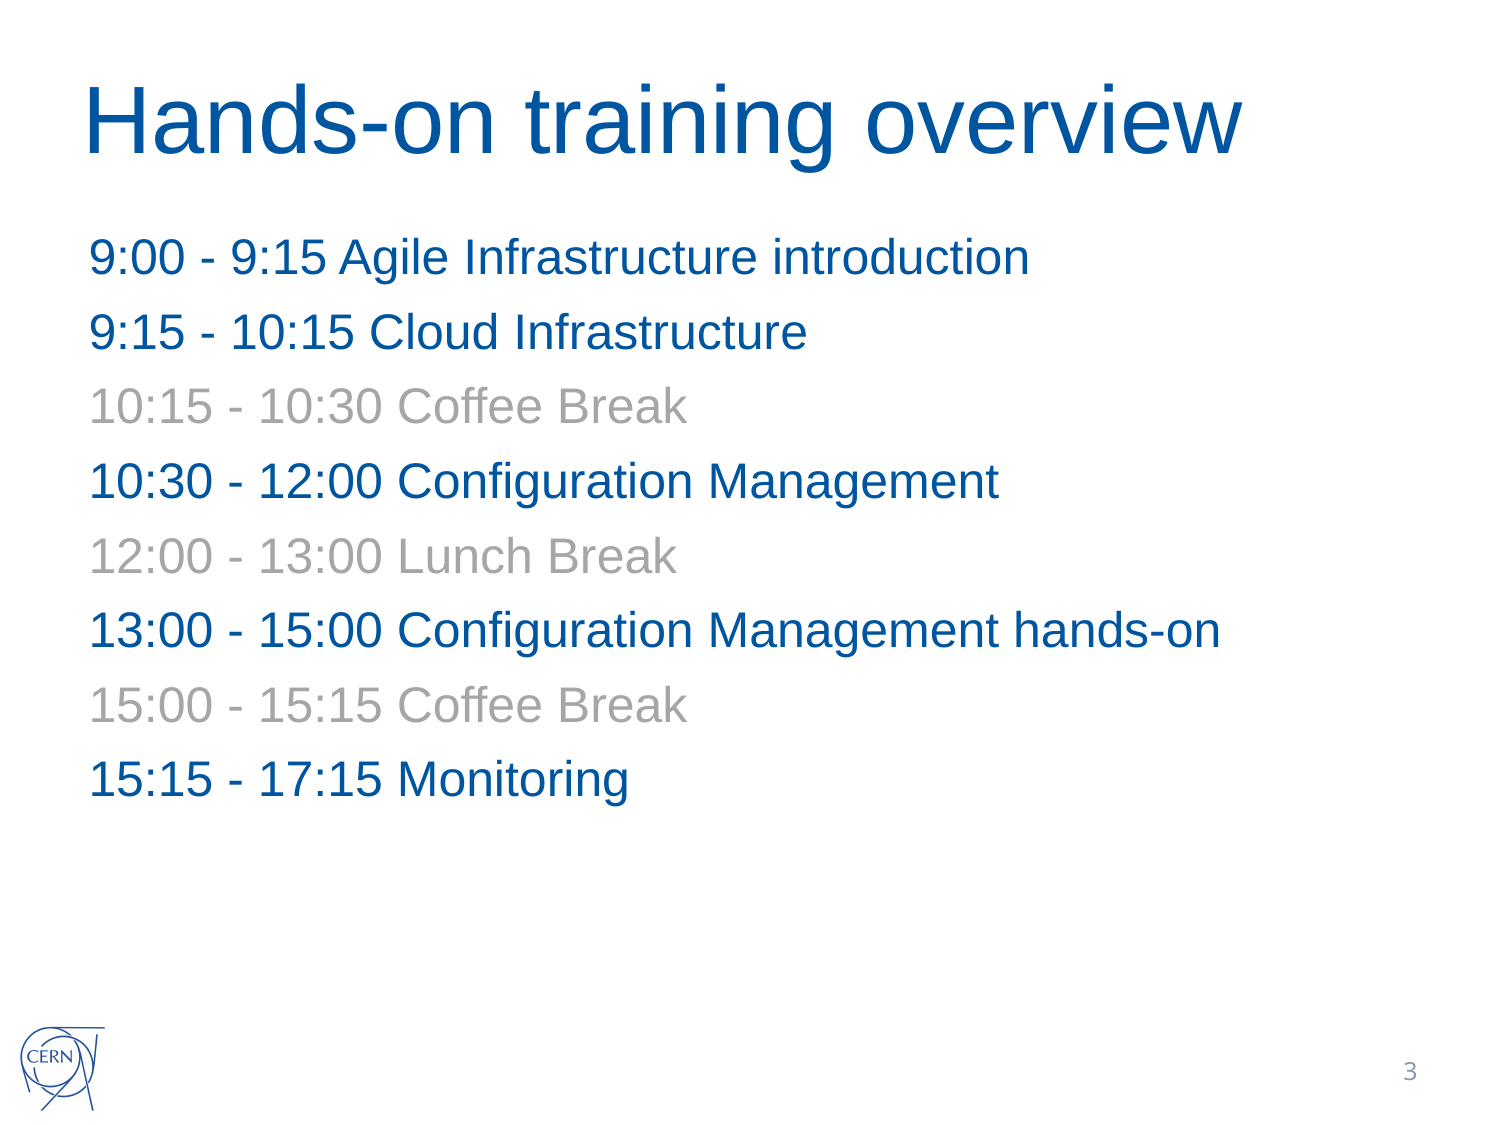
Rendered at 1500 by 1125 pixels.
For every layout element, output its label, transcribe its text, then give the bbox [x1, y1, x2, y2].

title Hands-on training overview [75, 13, 1425, 217]
picture [18, 1025, 75, 1112]
slide_number <number> [1342, 1051, 1425, 1095]
list 9:00 - 9:15 Agile Infrastructure introduction 9:15 - 10:15 Cloud Infrastructure 10:15 - 10:30 Coffee Break 10:30 - 12:00 Configuration Management 12:00 - 13:00 Lunch Break 13:00 - 15:00 Configuration Management hands-on 15:00 - 15:15 Coffee Break 15:15 - 17:15 Monitoring [75, 217, 1425, 1125]
